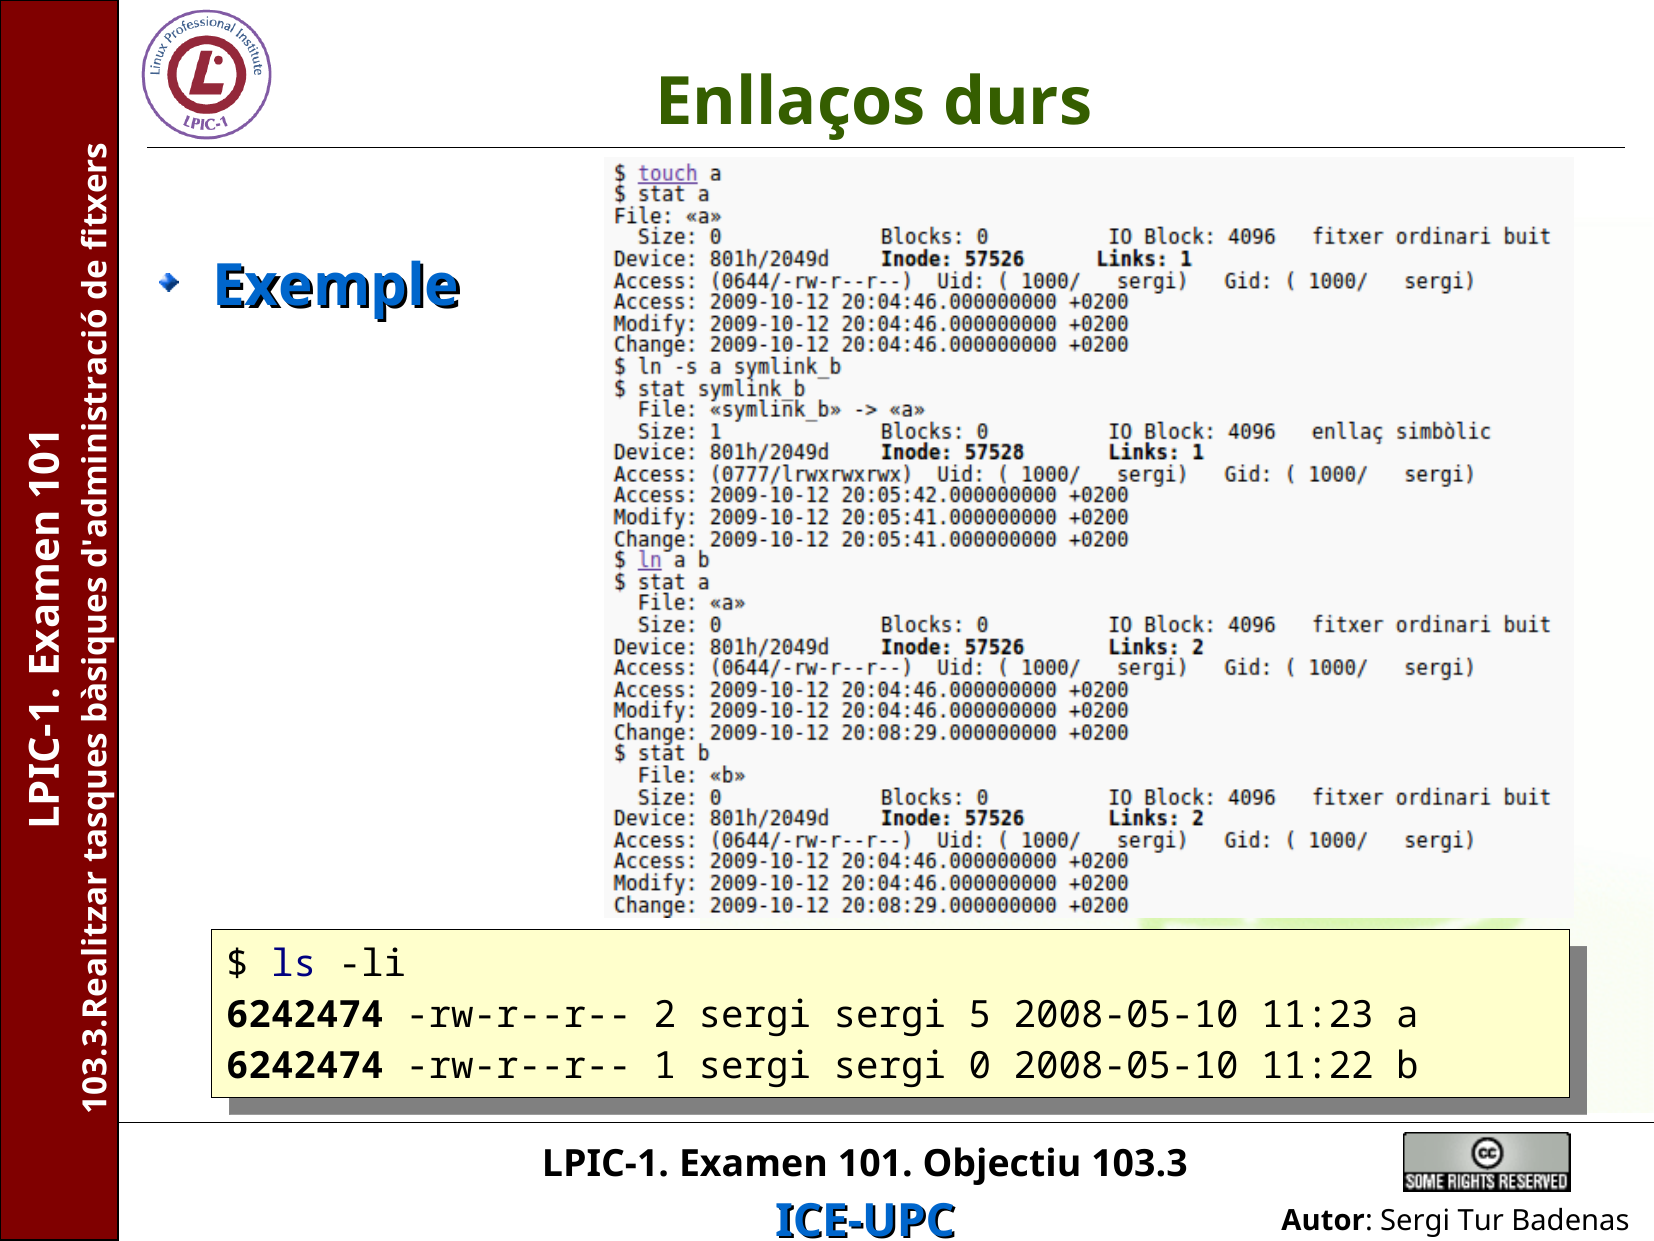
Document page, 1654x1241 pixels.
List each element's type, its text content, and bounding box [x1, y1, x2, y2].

title Enllaços durs [129, 56, 1619, 141]
text_box $ ls -li 6242474 -rw-r--r-- 2 sergi sergi 5 2008-05-10 11:23 a 6242474 -rw-r--r-- 1 sergi sergi 0 2008-05-10 11:22 b [211, 929, 1570, 1087]
list Exemple [141, 242, 1630, 1078]
picture [135, 5, 277, 56]
picture [604, 157, 1654, 1113]
picture [1403, 1132, 1571, 1192]
